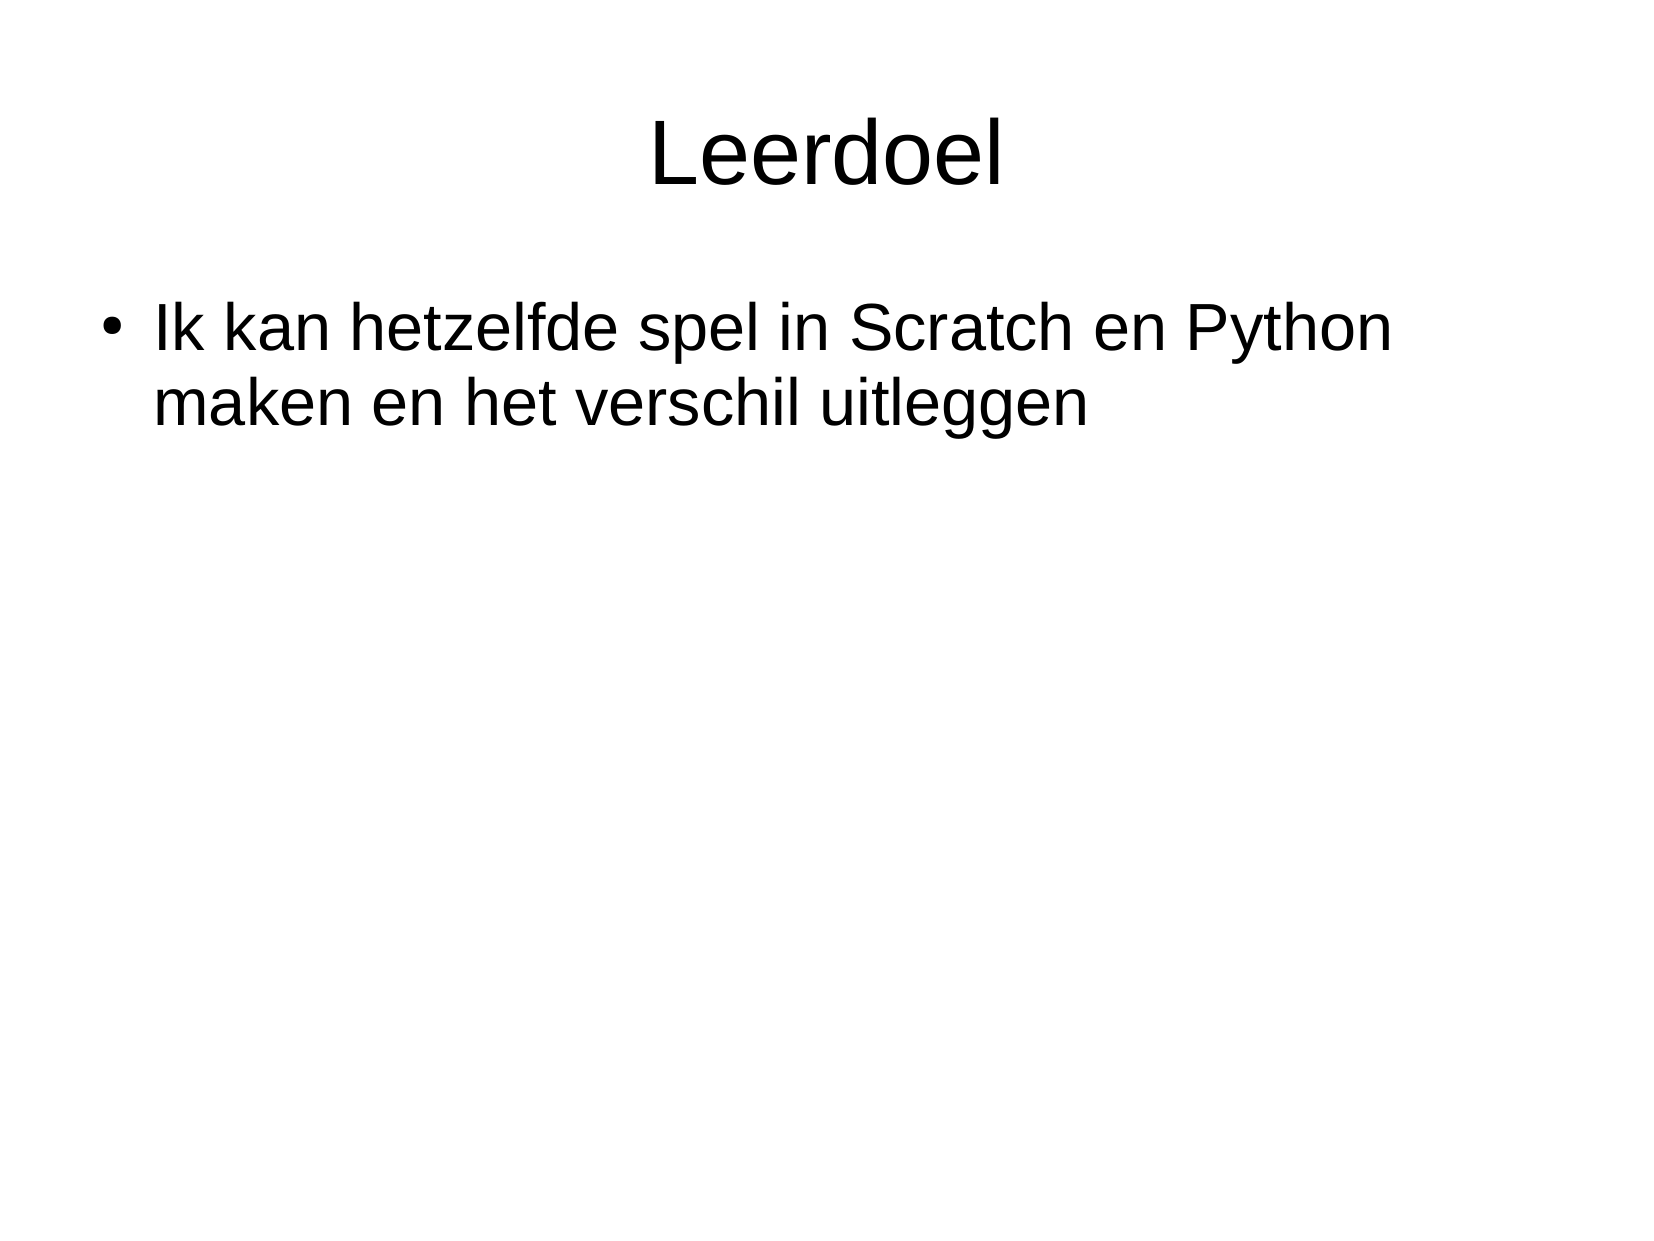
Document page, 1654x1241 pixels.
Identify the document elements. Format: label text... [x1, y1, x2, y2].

title Leerdoel [82, 49, 1571, 257]
list Ik kan hetzelfde spel in Scratch en Python maken en het verschil uitleggen [82, 290, 1571, 1010]
